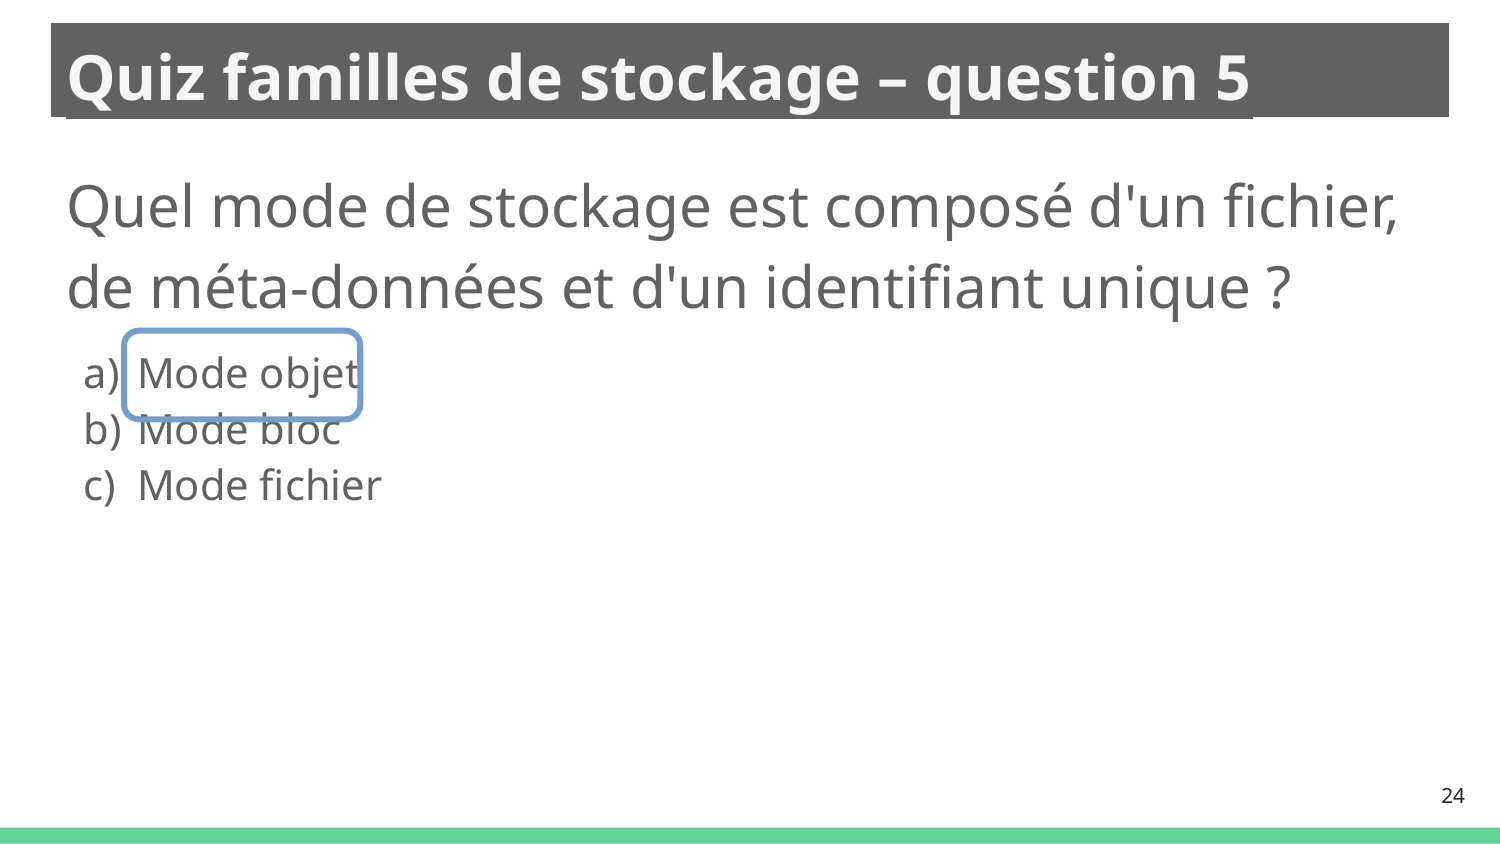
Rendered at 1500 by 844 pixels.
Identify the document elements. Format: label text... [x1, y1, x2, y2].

slide_number <numéro> [1389, 764, 1480, 830]
title Quiz familles de stockage – question 5 [51, 23, 1449, 117]
list Quel mode de stockage est composé d'un fichier, de méta-données et d'un identifiant unique ? Mode objet Mode bloc Mode fichier [51, 144, 1477, 621]
